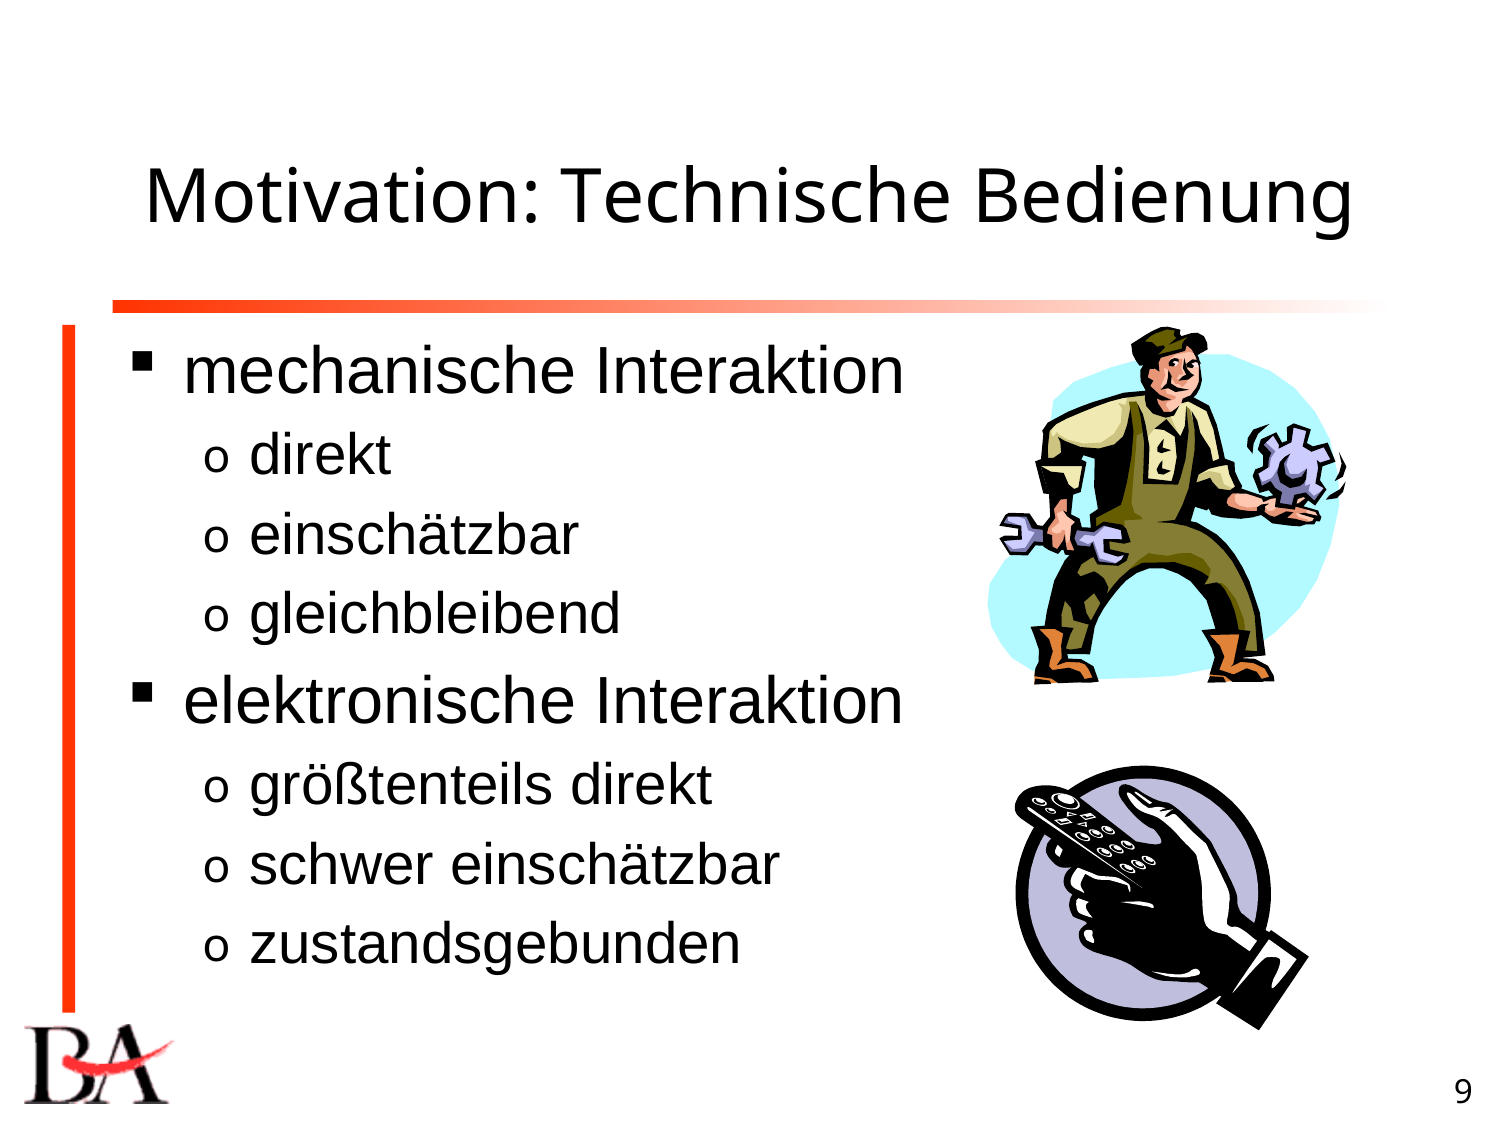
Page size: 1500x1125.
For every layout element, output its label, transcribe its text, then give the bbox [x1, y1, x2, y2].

picture [987, 324, 1350, 688]
picture [24, 1024, 175, 1104]
picture [999, 750, 1309, 1037]
list mechanische Interaktion direkt einschätzbar gleichbleibend elektronische Interaktion größtenteils direkt schwer einschätzbar zustandsgebunden [112, 324, 1388, 1051]
title Motivation: Technische Bedienung [112, 80, 1388, 308]
